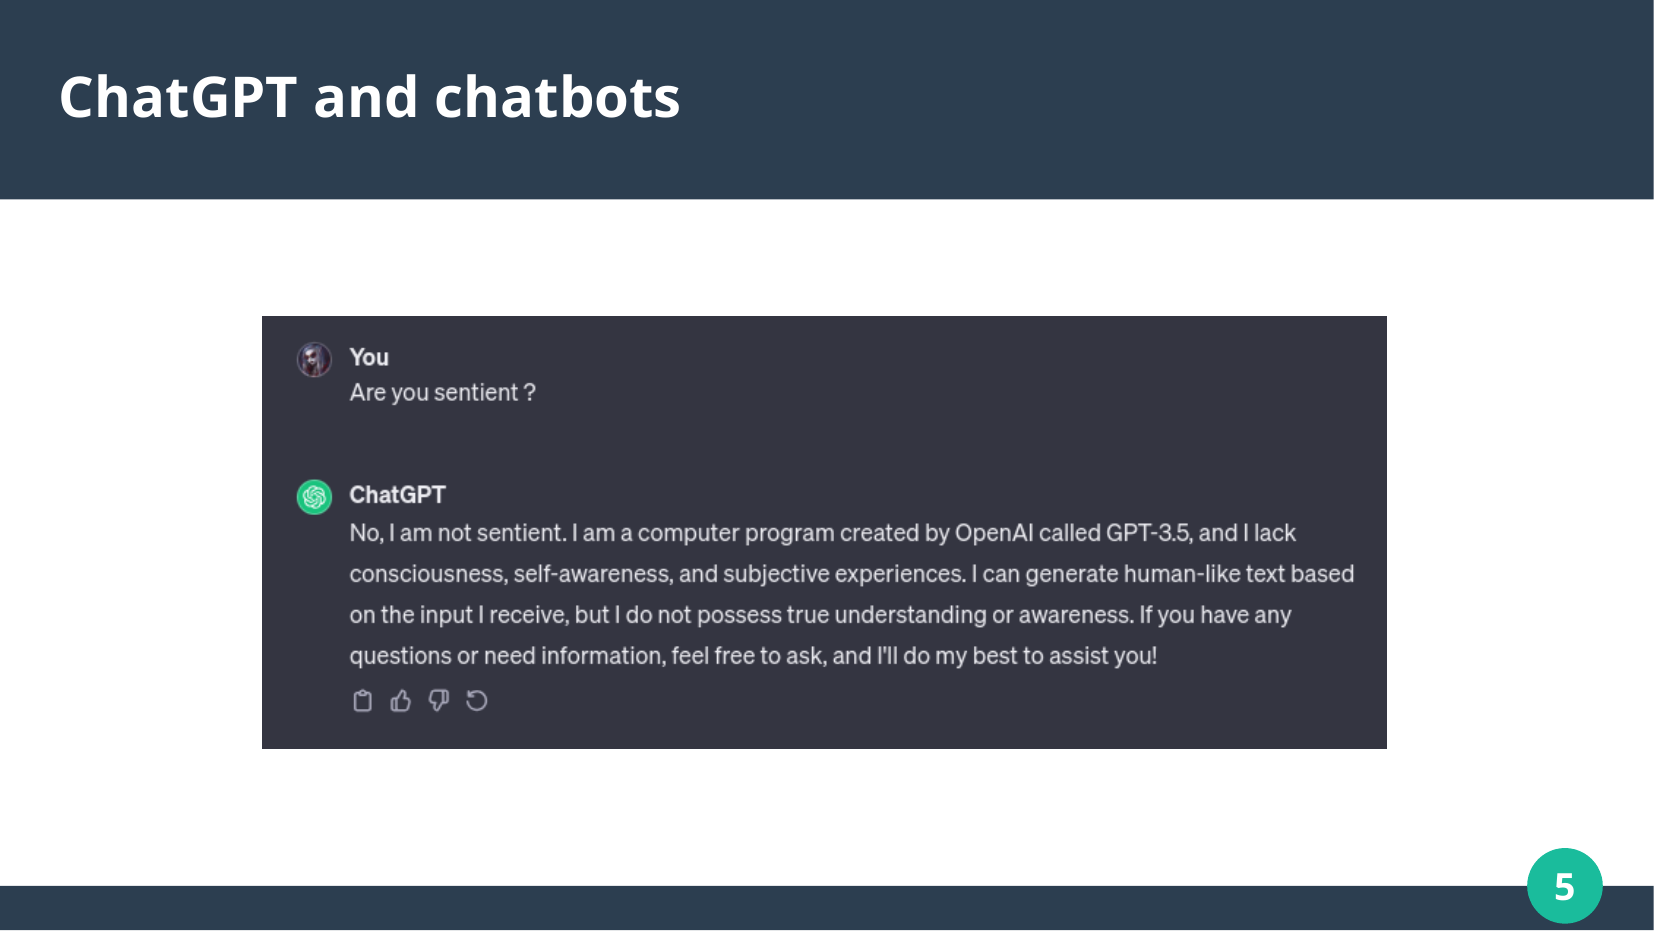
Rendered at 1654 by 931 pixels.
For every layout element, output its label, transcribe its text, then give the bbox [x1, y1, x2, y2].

picture [262, 316, 1387, 749]
title ChatGPT and chatbots [59, 37, 1595, 155]
